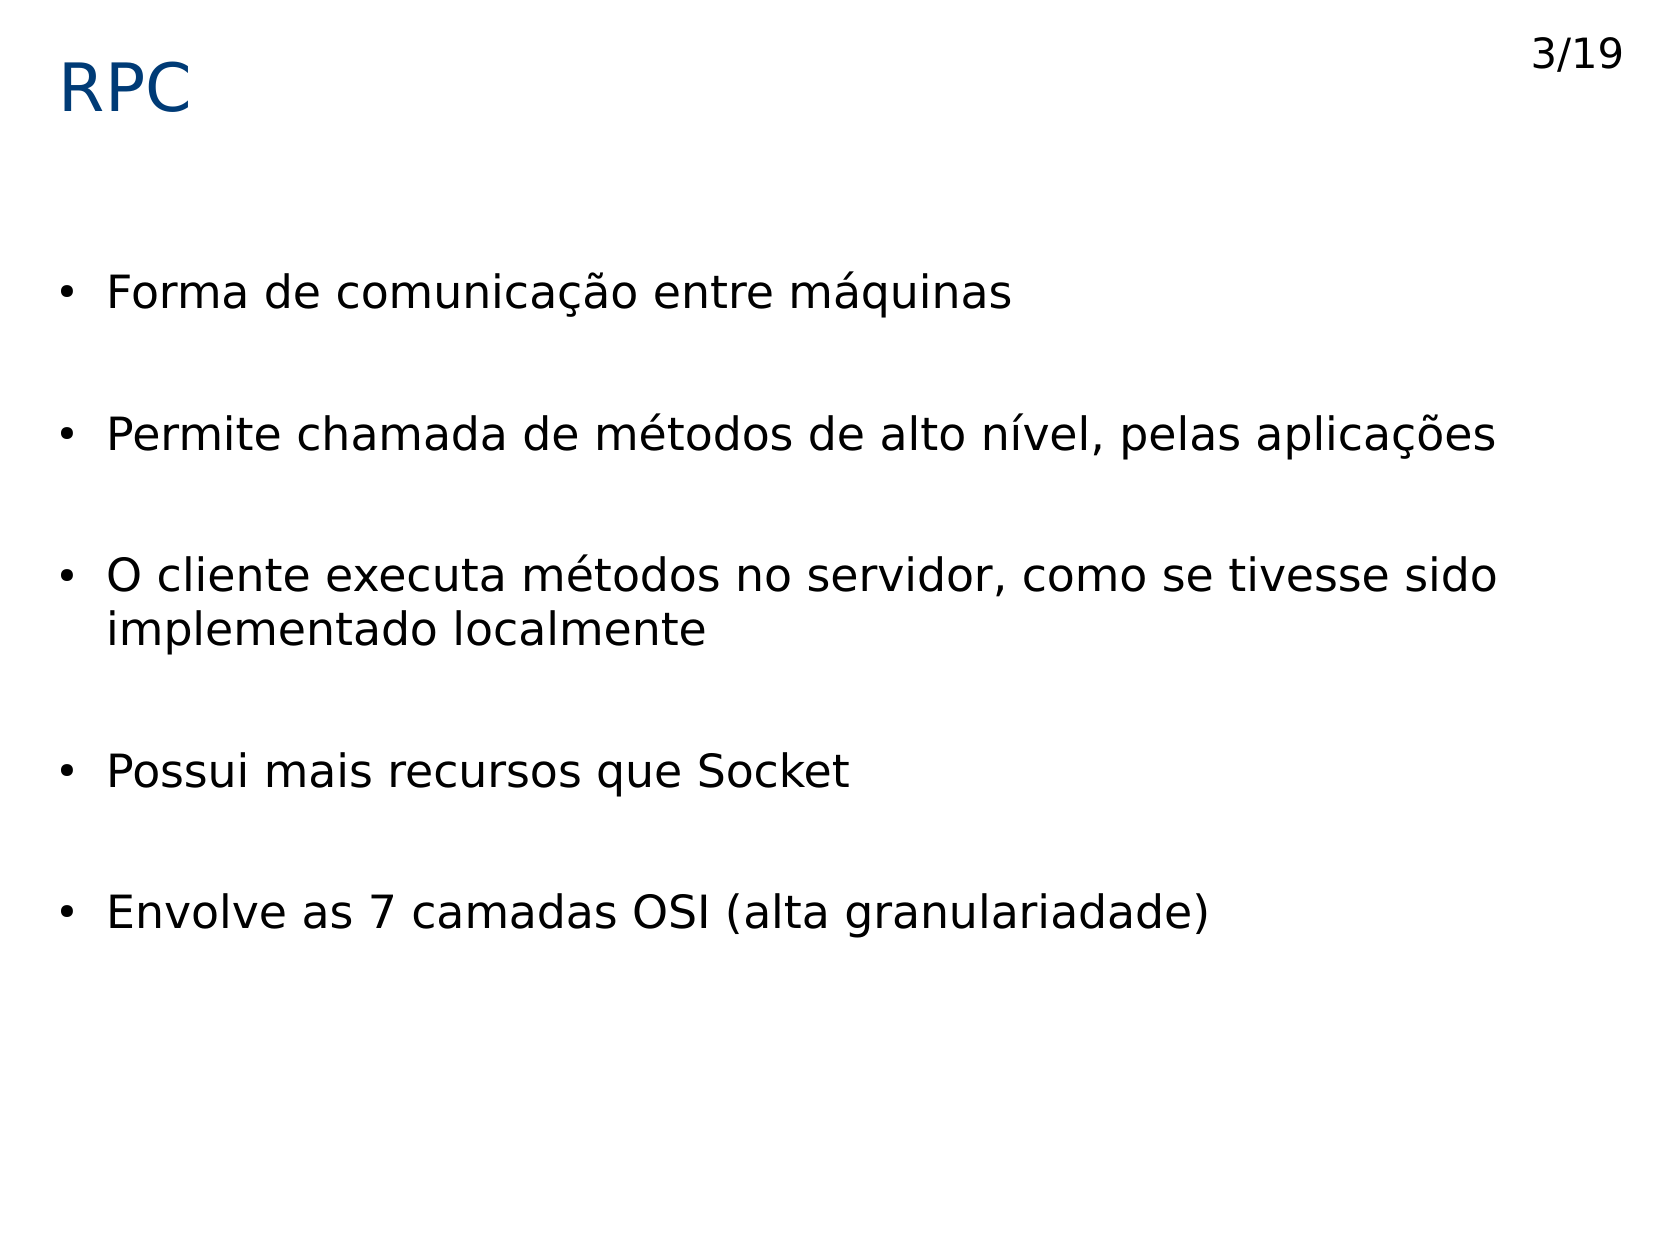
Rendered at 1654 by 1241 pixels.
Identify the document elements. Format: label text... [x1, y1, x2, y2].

title RPC [59, 29, 1506, 148]
list Forma de comunicação entre máquinas Permite chamada de métodos de alto nível, pelas aplicações O cliente executa métodos no servidor, como se tivesse sido implementado localmente Possui mais recursos que Socket Envolve as 7 camadas OSI (alta granulariadade) [59, 265, 1625, 1211]
